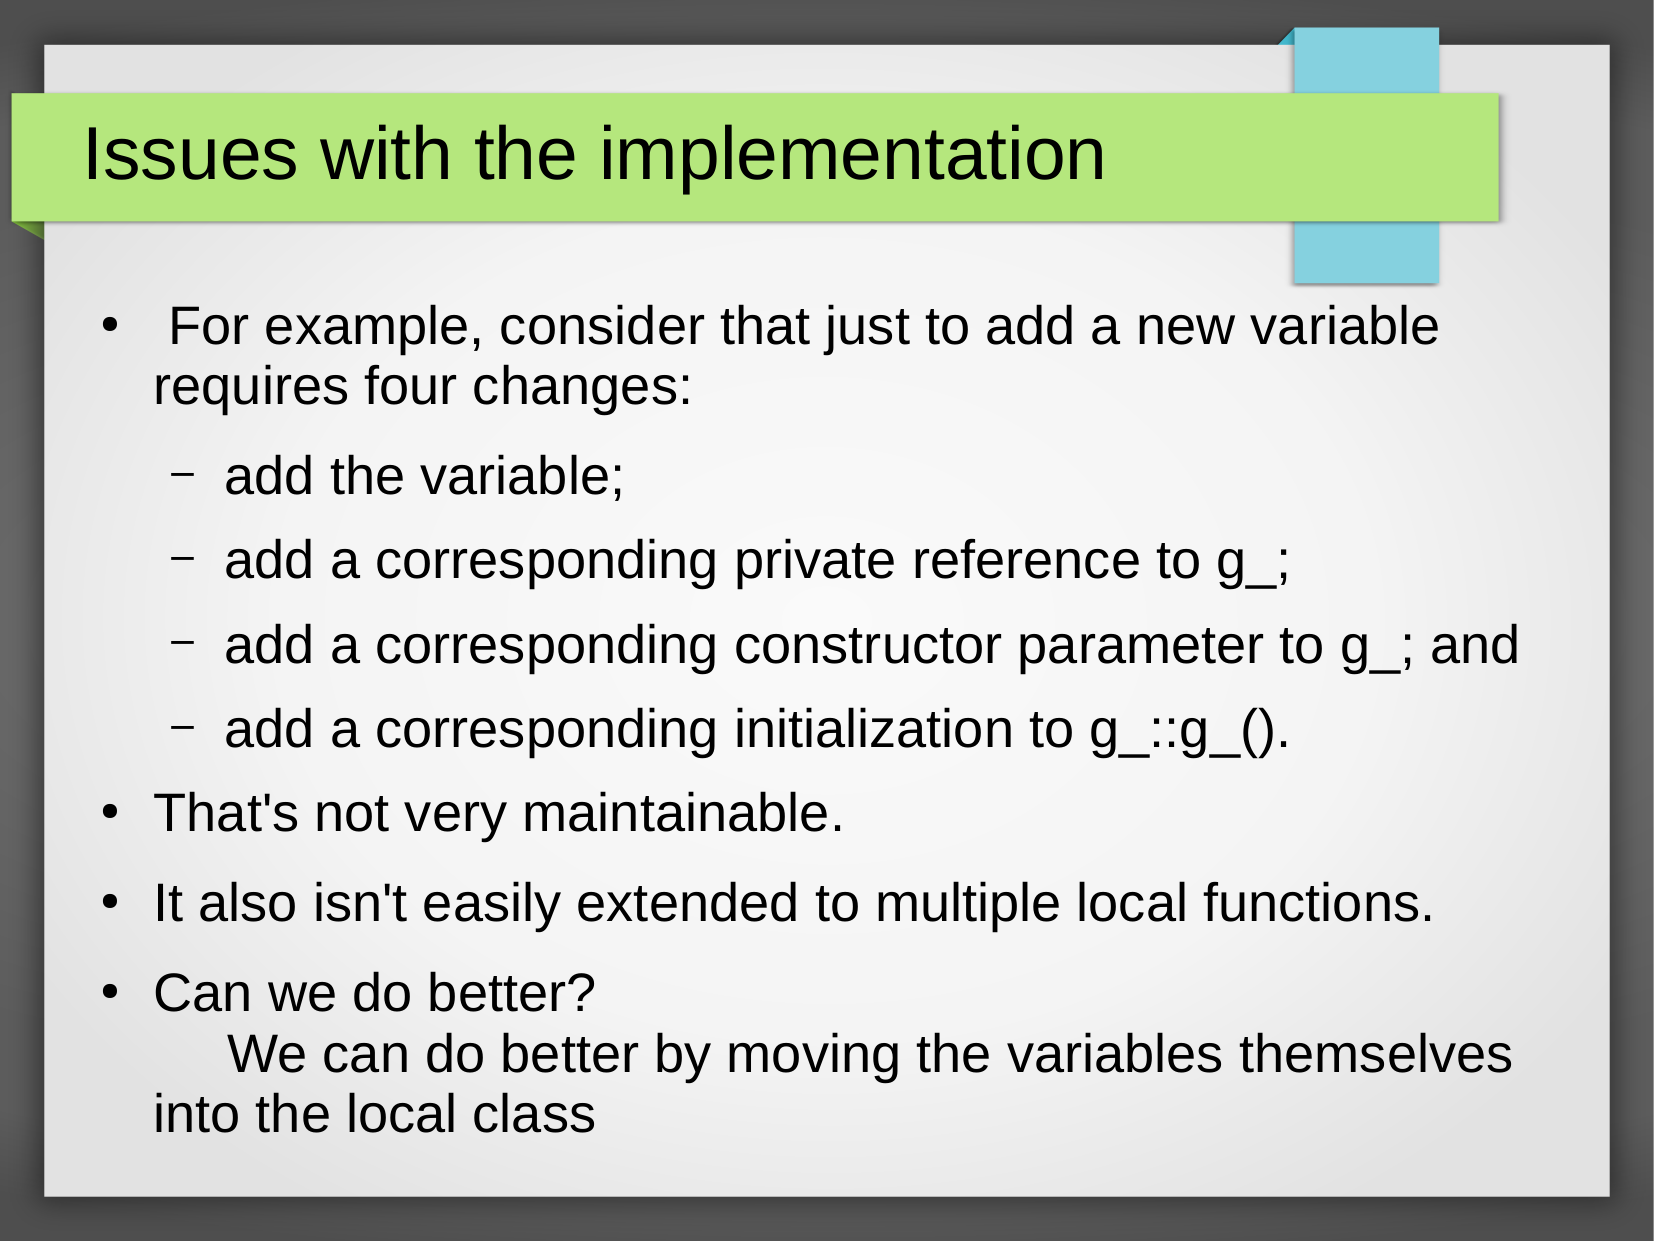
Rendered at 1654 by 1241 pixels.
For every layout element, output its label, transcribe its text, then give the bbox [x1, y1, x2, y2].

title Issues with the implementation [82, 94, 1264, 213]
list For example, consider that just to add a new variable requires four changes: add the variable; add a corresponding private reference to g_; add a corresponding constructor parameter to g_; and add a corresponding initialization to g_::g_(). That's not very maintainable. It also isn't easily extended to multiple local functions. Can we do better? We can do better by moving the variables themselves into the local class [82, 295, 1571, 1170]
picture [0, 0, 1654, 1241]
